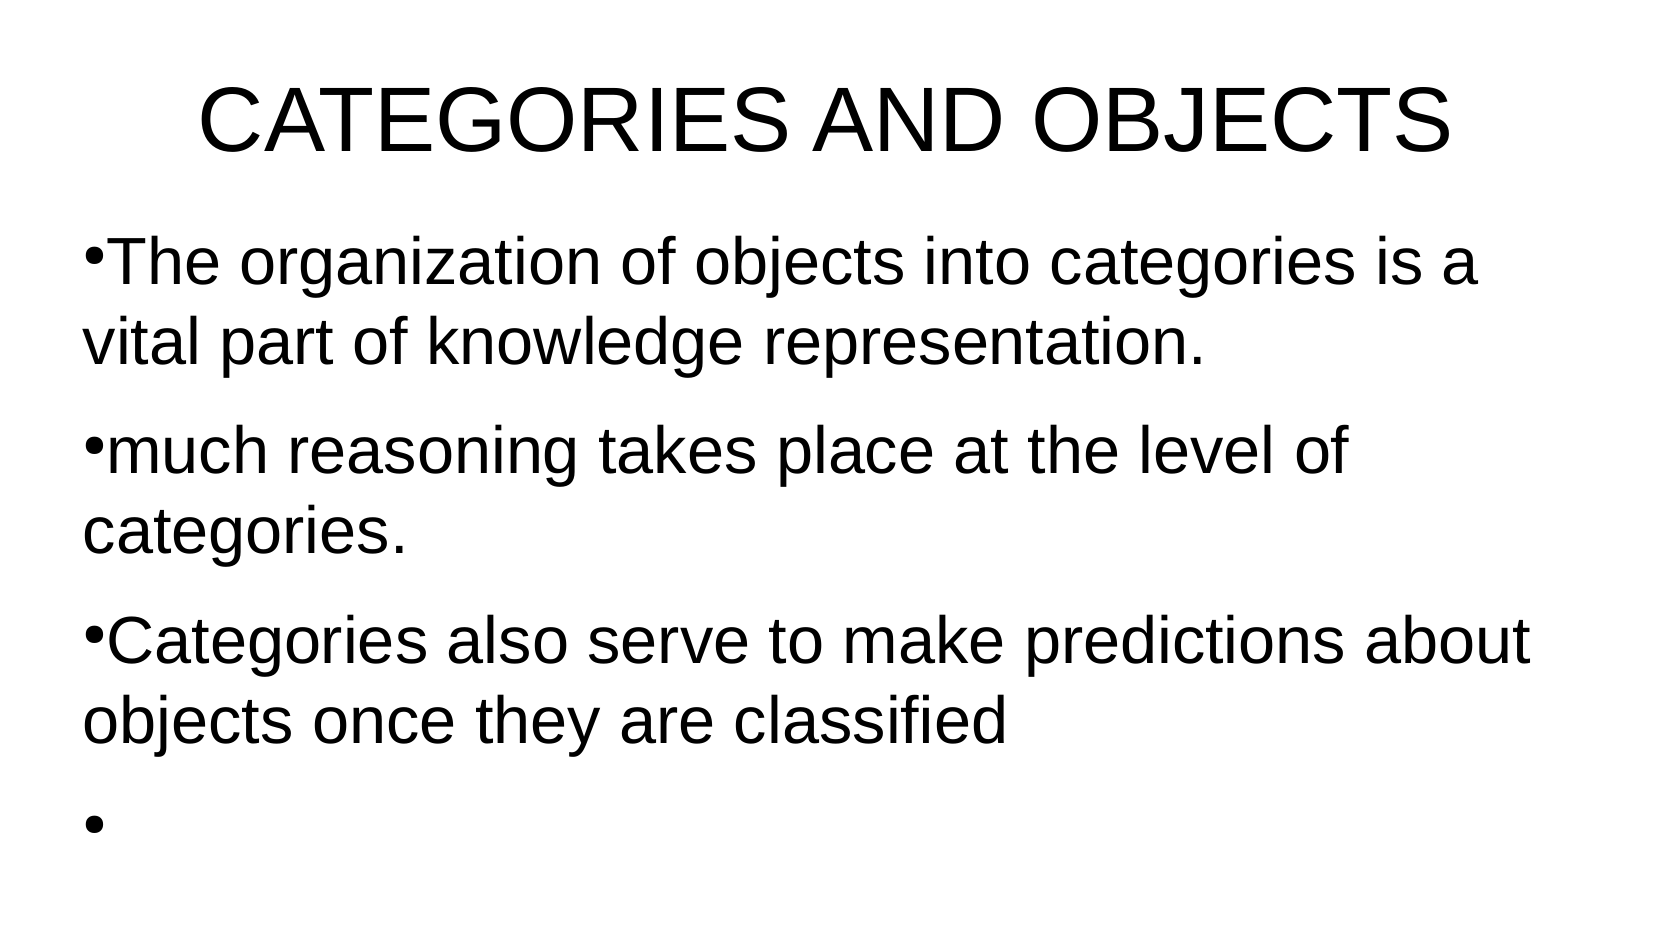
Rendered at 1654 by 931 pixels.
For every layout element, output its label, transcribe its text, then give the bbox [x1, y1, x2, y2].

list The organization of objects into categories is a vital part of knowledge representation. much reasoning takes place at the level of categories. Categories also serve to make predictions about objects once they are classiﬁed [82, 217, 1571, 863]
title CATEGORIES AND OBJECTS [82, 37, 1571, 193]
